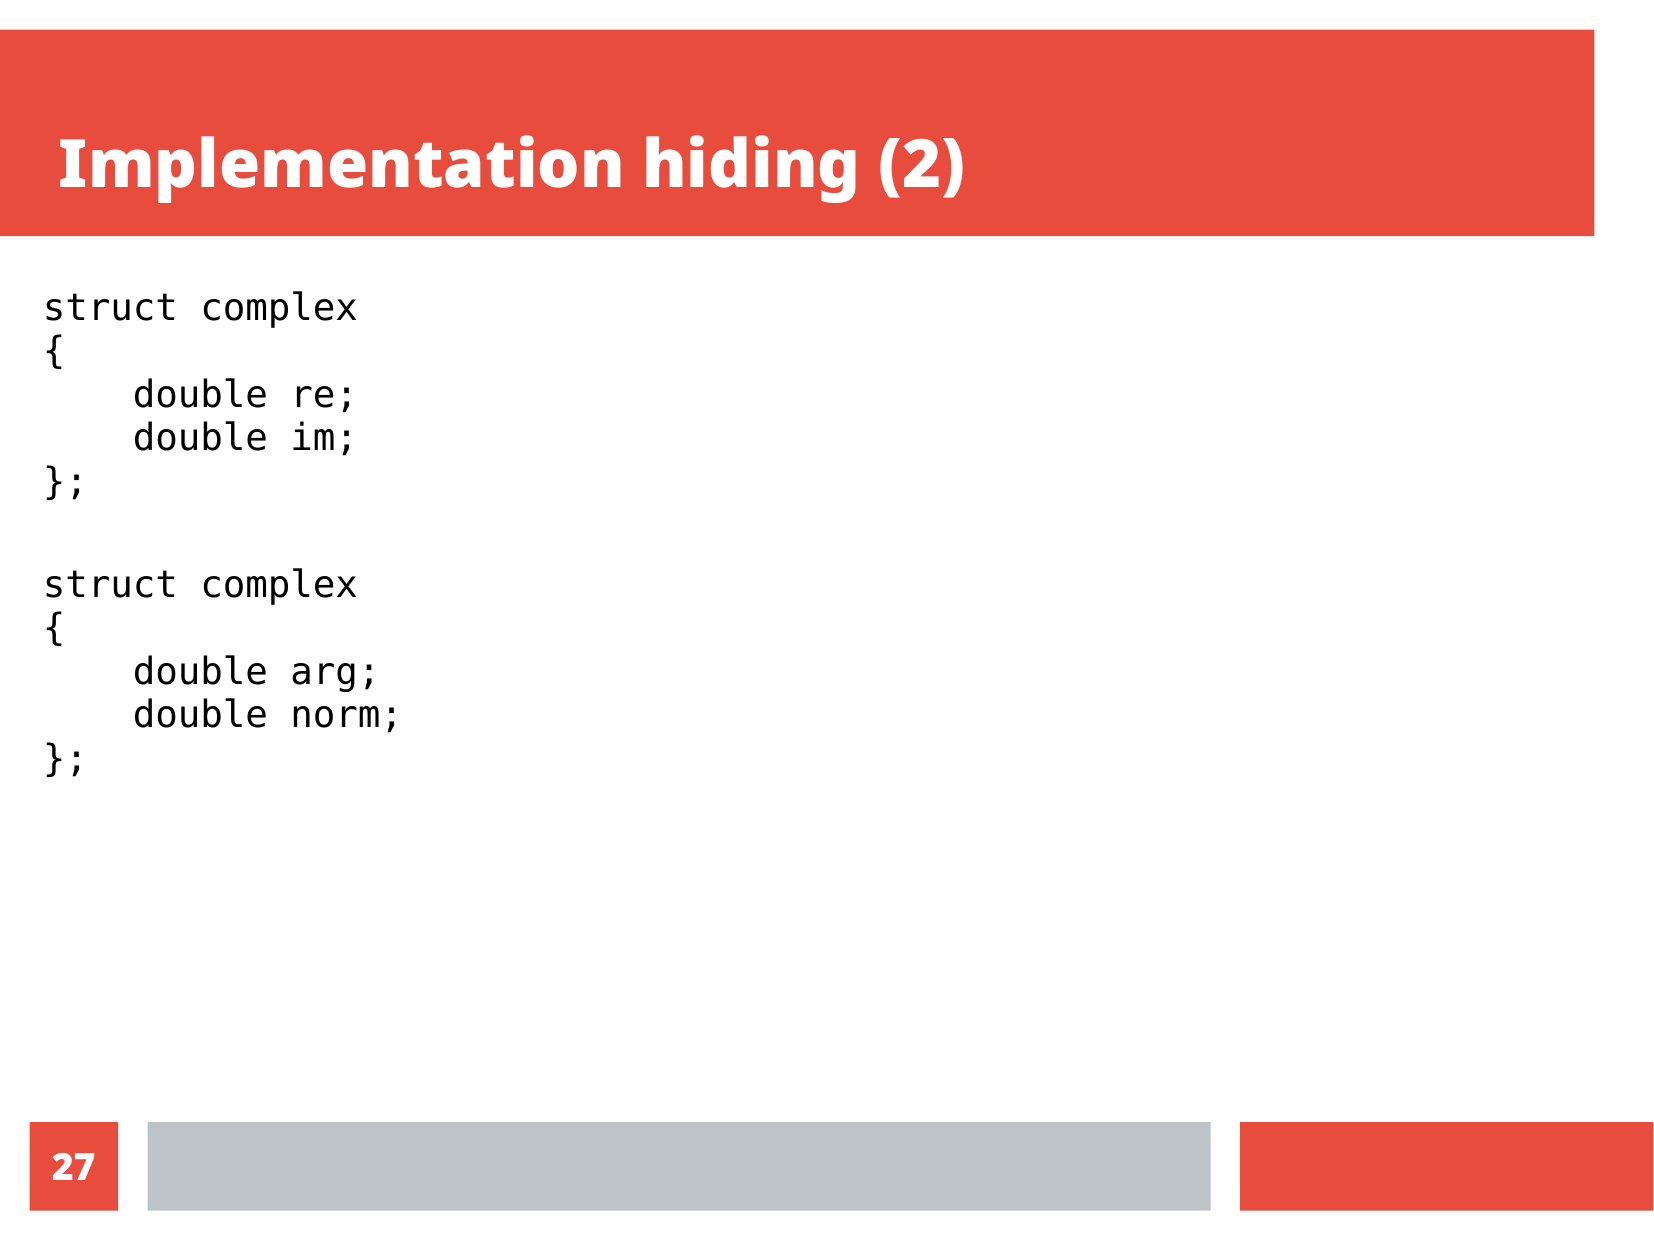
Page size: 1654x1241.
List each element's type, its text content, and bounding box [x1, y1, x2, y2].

text_box struct complex { double re; double im; }; [28, 278, 544, 555]
text_box struct complex { double arg; double norm; }; [28, 555, 591, 875]
title Implementation hiding (2) [59, 59, 1595, 207]
